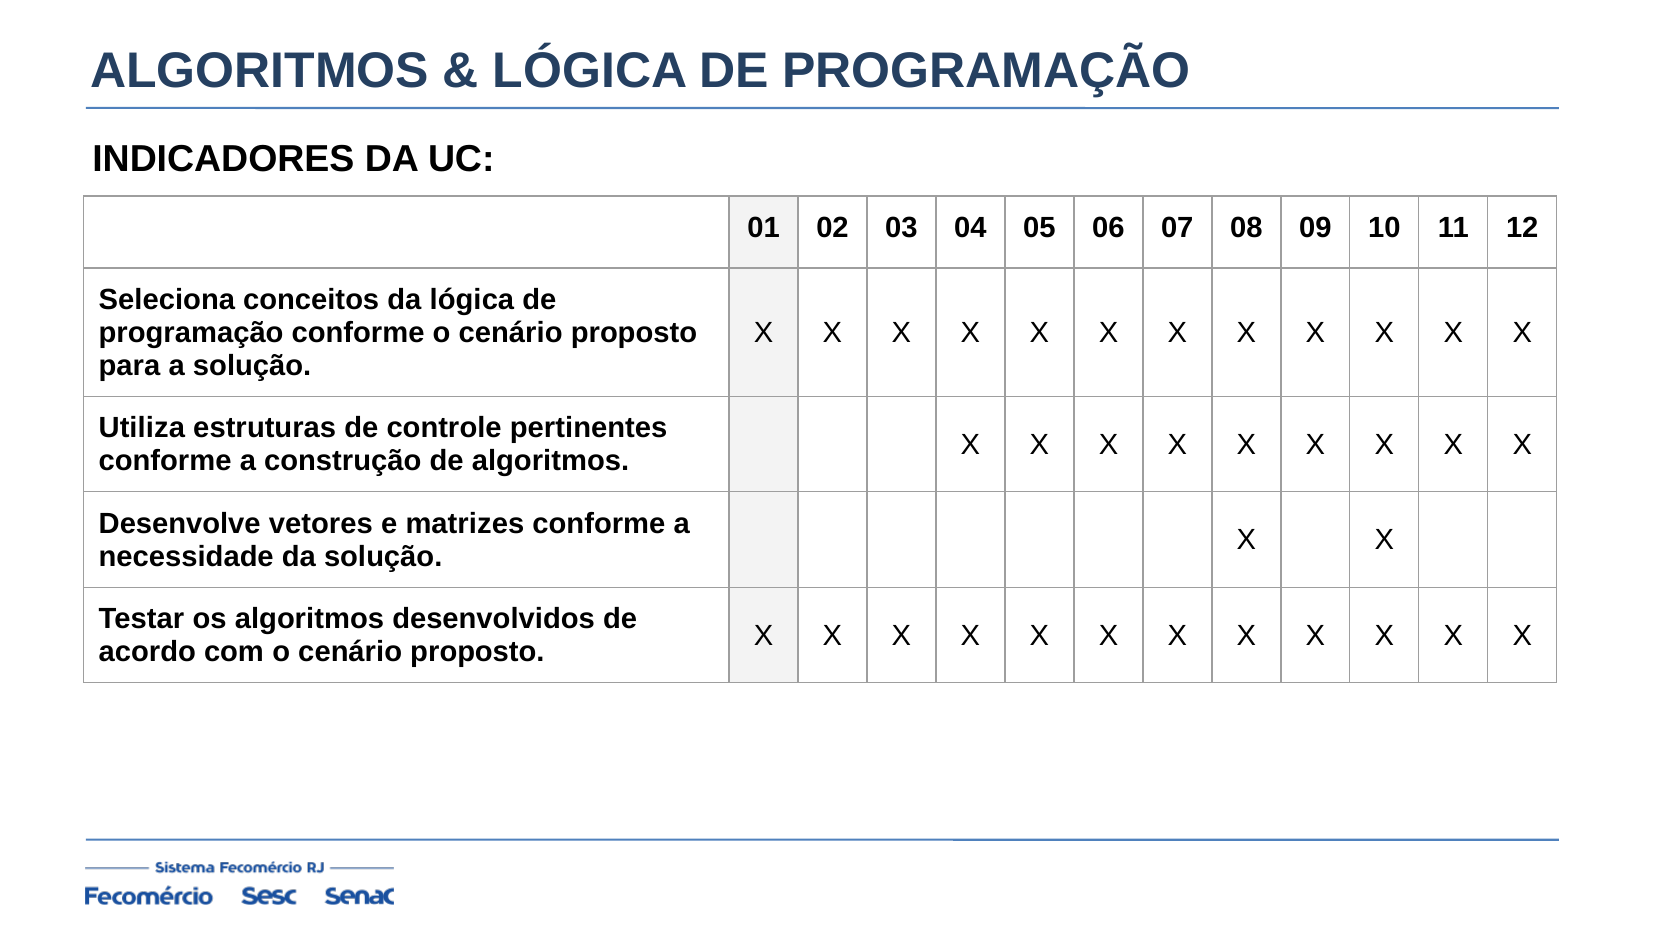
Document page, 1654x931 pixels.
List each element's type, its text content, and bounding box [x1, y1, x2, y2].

table_header 09 [1282, 197, 1349, 267]
table_cell X [1350, 492, 1418, 587]
table_cell X [868, 269, 935, 396]
table_cell X [1144, 269, 1211, 396]
text_box INDICADORES DA UC: [77, 112, 1564, 836]
table_cell X [1075, 397, 1142, 491]
table_cell X [937, 588, 1004, 682]
table_cell [1006, 492, 1073, 587]
table_header 01 [730, 197, 797, 267]
table_header 05 [1006, 197, 1073, 267]
table_cell [937, 492, 1004, 587]
table_header 03 [868, 197, 935, 267]
table_header 06 [1075, 197, 1142, 267]
table_cell X [1282, 588, 1349, 682]
table_cell X [1006, 269, 1073, 396]
table_cell [1488, 492, 1556, 587]
table_cell [868, 492, 935, 587]
table_cell X [1282, 397, 1349, 491]
table_cell Desenvolve vetores e matrizes conforme a necessidade da solução. [84, 492, 728, 587]
table_cell Seleciona conceitos da lógica de programação conforme o cenário proposto para a solução. [84, 269, 728, 396]
table_cell [730, 397, 797, 491]
table_cell X [1488, 269, 1556, 396]
table_cell [799, 492, 866, 587]
table_cell X [1075, 269, 1142, 396]
table_header 04 [937, 197, 1004, 267]
table_cell [1075, 492, 1142, 587]
table_cell [730, 492, 797, 587]
table_cell X [1282, 269, 1349, 396]
table_cell X [1350, 397, 1418, 491]
table_cell X [868, 588, 935, 682]
table_cell X [1144, 397, 1211, 491]
table_cell X [1350, 269, 1418, 396]
table_cell X [937, 269, 1004, 396]
table_cell X [1350, 588, 1418, 682]
table_header 11 [1419, 197, 1487, 267]
table_cell X [1213, 397, 1280, 491]
table_cell X [1075, 588, 1142, 682]
table_header 10 [1350, 197, 1418, 267]
table_cell X [1144, 588, 1211, 682]
table_cell [868, 397, 935, 491]
table_cell [799, 397, 866, 491]
table_cell [1282, 492, 1349, 587]
table_cell X [1213, 492, 1280, 587]
table_cell X [1006, 397, 1073, 491]
table_cell Testar os algoritmos desenvolvidos de acordo com o cenário proposto. [84, 588, 728, 682]
text_box ALGORITMOS & LÓGICA DE PROGRAMAÇÃO [90, 32, 1564, 104]
table_cell [1419, 492, 1487, 587]
table_cell X [799, 269, 866, 396]
table_cell X [1006, 588, 1073, 682]
table_cell X [799, 588, 866, 682]
table_cell X [1419, 397, 1487, 491]
table_cell X [1213, 269, 1280, 396]
table_cell X [937, 397, 1004, 491]
table_cell X [730, 588, 797, 682]
table_header [84, 197, 728, 267]
table_header 12 [1488, 197, 1556, 267]
table_cell X [730, 269, 797, 396]
table_header 08 [1213, 197, 1280, 267]
table_header 02 [799, 197, 866, 267]
table_cell [1144, 492, 1211, 587]
table_cell Utiliza estruturas de controle pertinentes conforme a construção de algoritmos. [84, 397, 728, 491]
table_cell X [1419, 588, 1487, 682]
table_header 07 [1144, 197, 1211, 267]
table_cell X [1213, 588, 1280, 682]
table_cell X [1488, 397, 1556, 491]
table_cell X [1488, 588, 1556, 682]
table_cell X [1419, 269, 1487, 396]
picture [62, 845, 416, 921]
